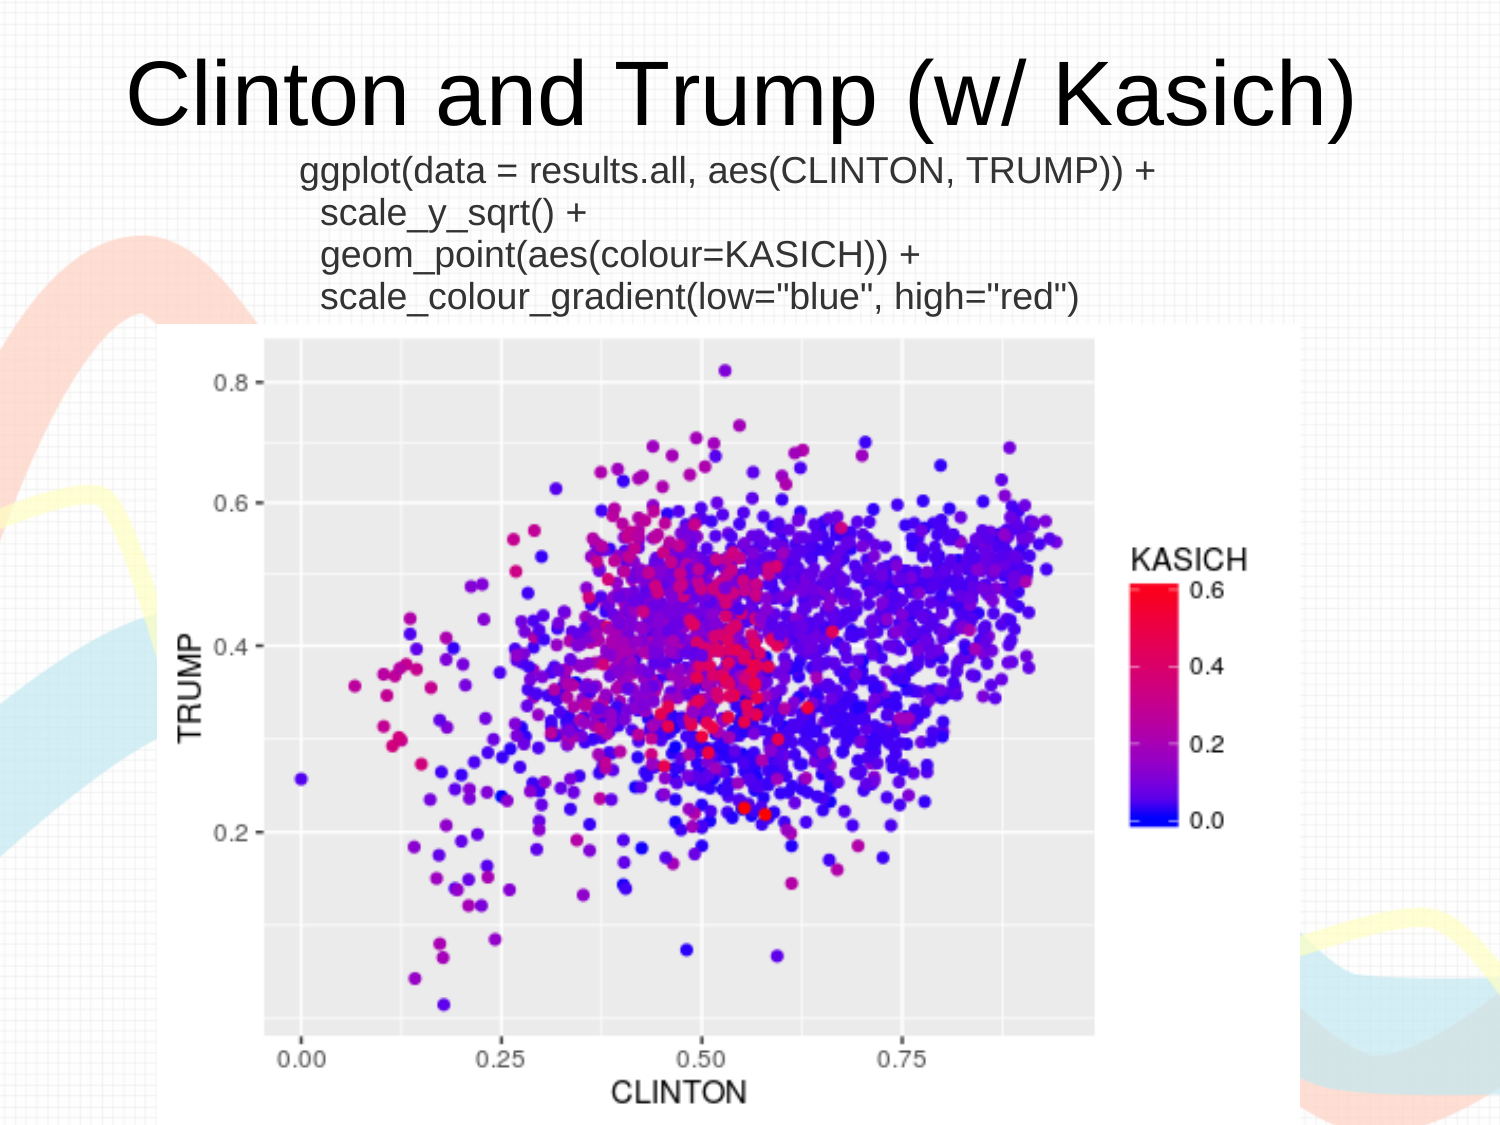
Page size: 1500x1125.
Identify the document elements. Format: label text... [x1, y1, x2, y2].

text_box ggplot(data = results.all, aes(CLINTON, TRUMP)) + scale_y_sqrt() + geom_point(aes(colour=KASICH)) + scale_colour_gradient(low="blue", high="red") [284, 142, 1182, 324]
title Clinton and Trump (w/ Kasich) [67, 0, 1418, 188]
picture [157, 324, 1300, 1125]
